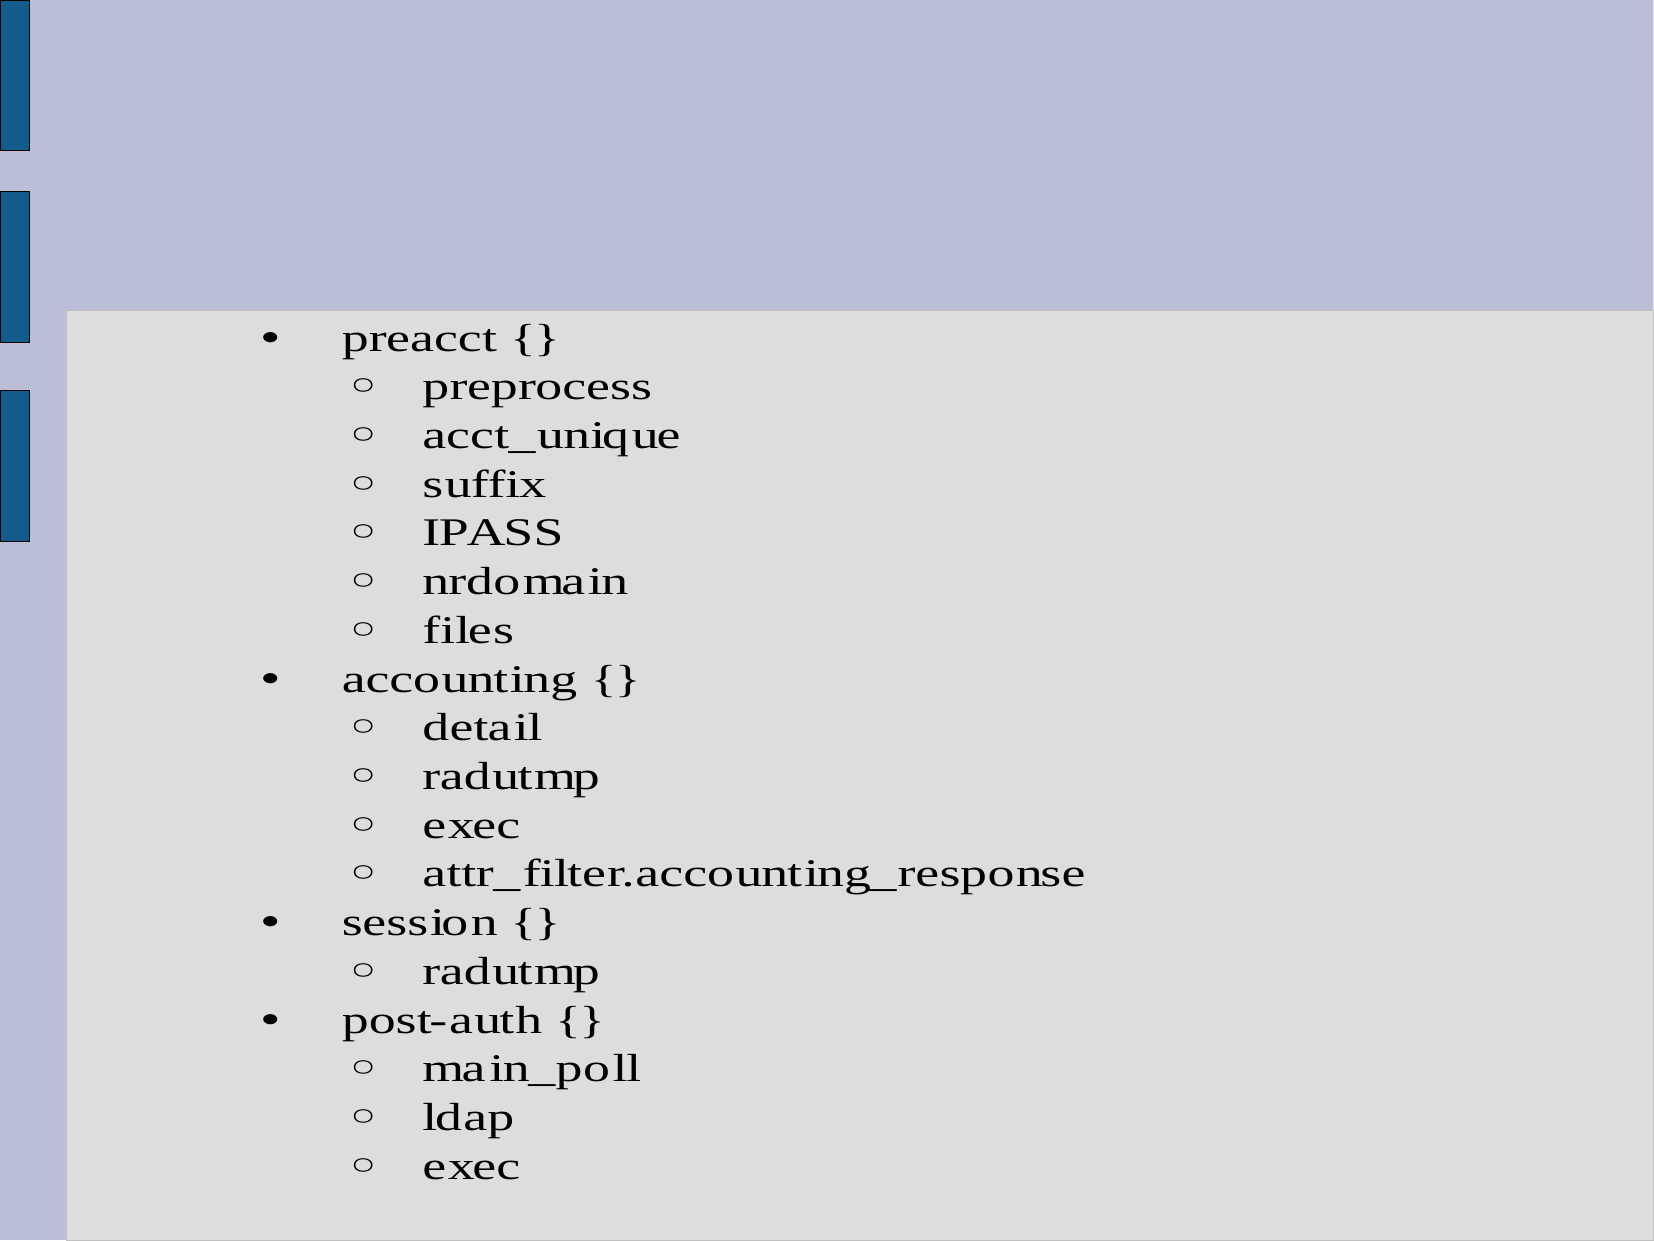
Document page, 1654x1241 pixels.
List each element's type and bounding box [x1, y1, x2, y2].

chart [177, 265, 1654, 1241]
